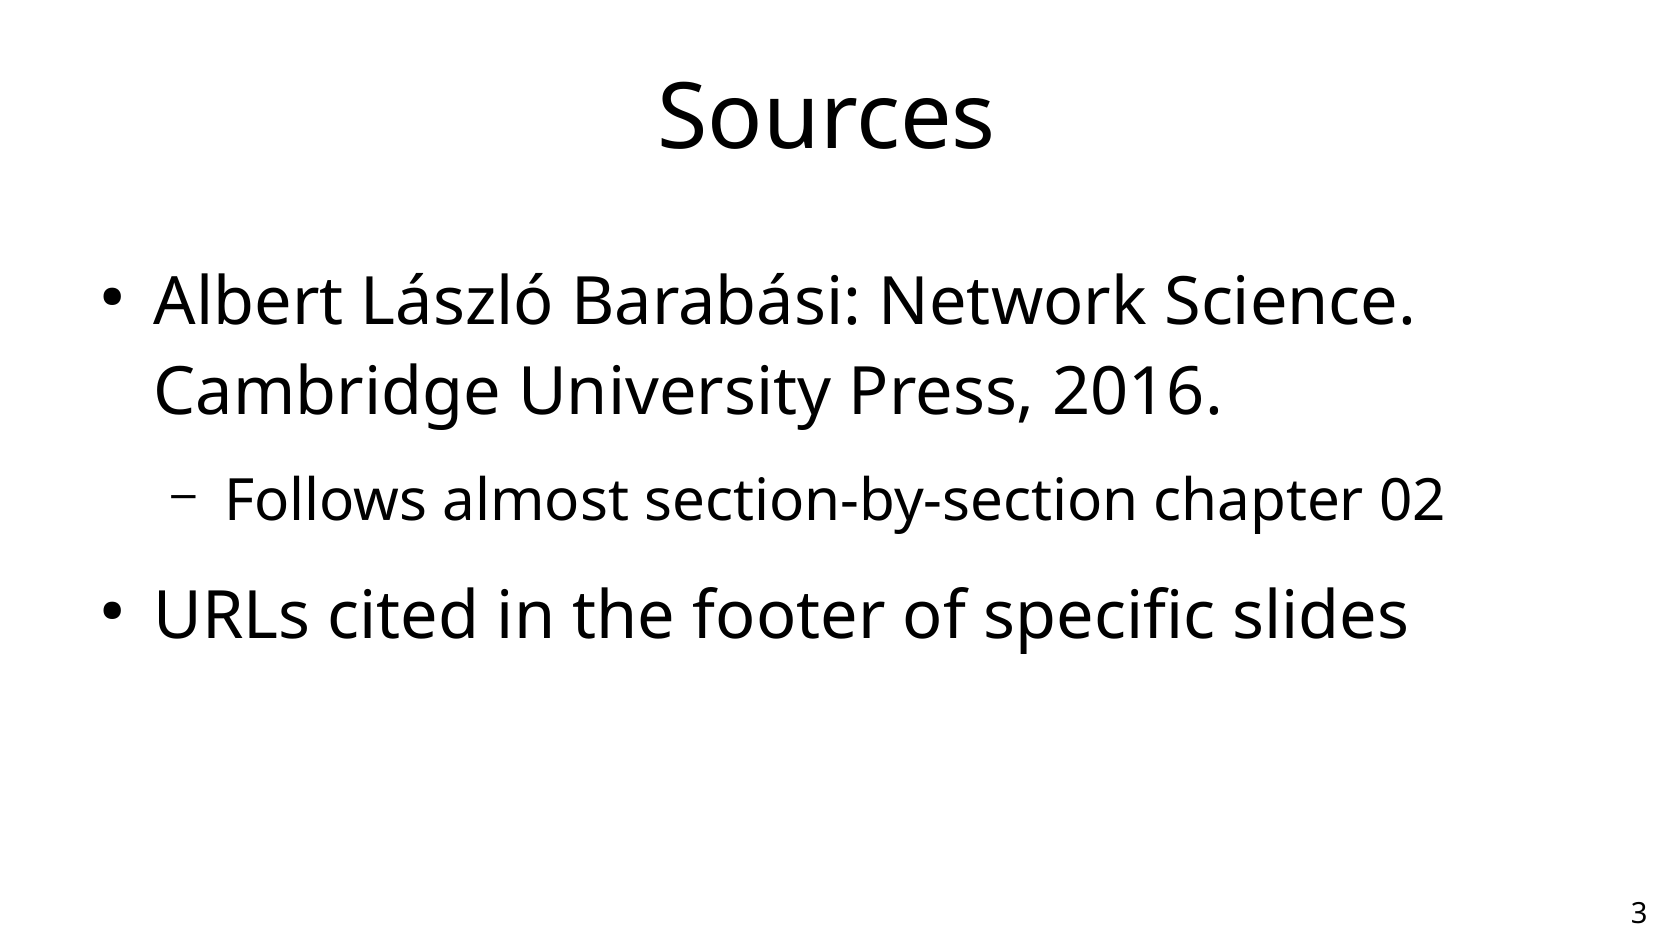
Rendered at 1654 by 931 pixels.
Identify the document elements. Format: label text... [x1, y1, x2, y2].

list Albert László Barabási: Network Science. Cambridge University Press, 2016. Follows almost section-by-section chapter 02 URLs cited in the footer of specific slides [82, 253, 1571, 793]
title Sources [82, 1, 1571, 226]
